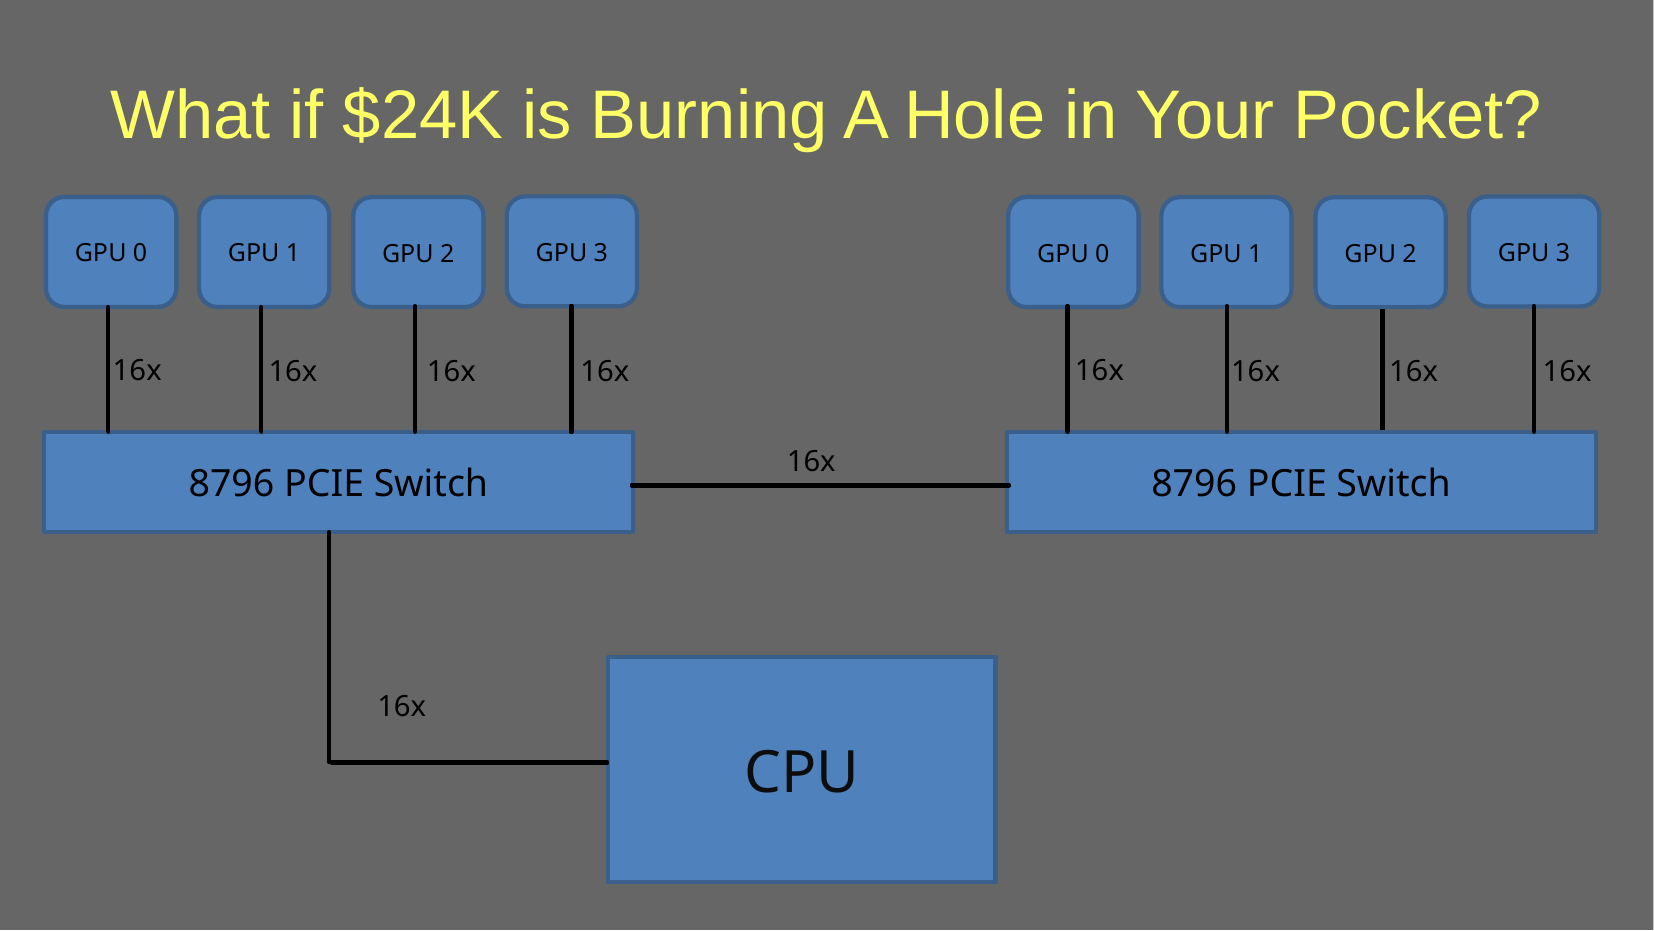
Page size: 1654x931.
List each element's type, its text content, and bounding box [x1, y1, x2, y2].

text_box GPU 3 [1469, 196, 1600, 307]
text_box 16x [1536, 345, 1612, 395]
text_box 8796 PCIE Switch [1006, 431, 1596, 532]
text_box GPU 3 [506, 196, 637, 307]
text_box 16x [1216, 344, 1225, 395]
text_box 16x [772, 434, 856, 483]
text_box 16x [97, 343, 106, 394]
text_box GPU 2 [1315, 197, 1446, 308]
text_box GPU 2 [353, 197, 484, 308]
text_box 16x [417, 344, 496, 395]
title What if $24K is Burning A Hole in Your Pocket? [82, 36, 1571, 193]
text_box 16x [565, 344, 569, 395]
text_box 8796 PCIE Switch [44, 431, 634, 532]
text_box 16x [1374, 345, 1459, 395]
text_box 16x [362, 679, 447, 730]
text_box GPU 1 [1161, 197, 1292, 308]
text_box GPU 1 [199, 197, 330, 307]
text_box GPU 0 [46, 196, 177, 307]
text_box CPU [608, 656, 996, 882]
text_box 16x [574, 344, 650, 395]
text_box 16x [263, 344, 338, 395]
text_box 16x [1070, 344, 1144, 394]
text_box 16x [1060, 344, 1065, 394]
text_box 16x [253, 344, 259, 395]
text_box 16x [110, 343, 182, 394]
text_box GPU 0 [1008, 197, 1139, 308]
text_box 16x [1527, 345, 1532, 395]
text_box 16x [1229, 344, 1300, 395]
